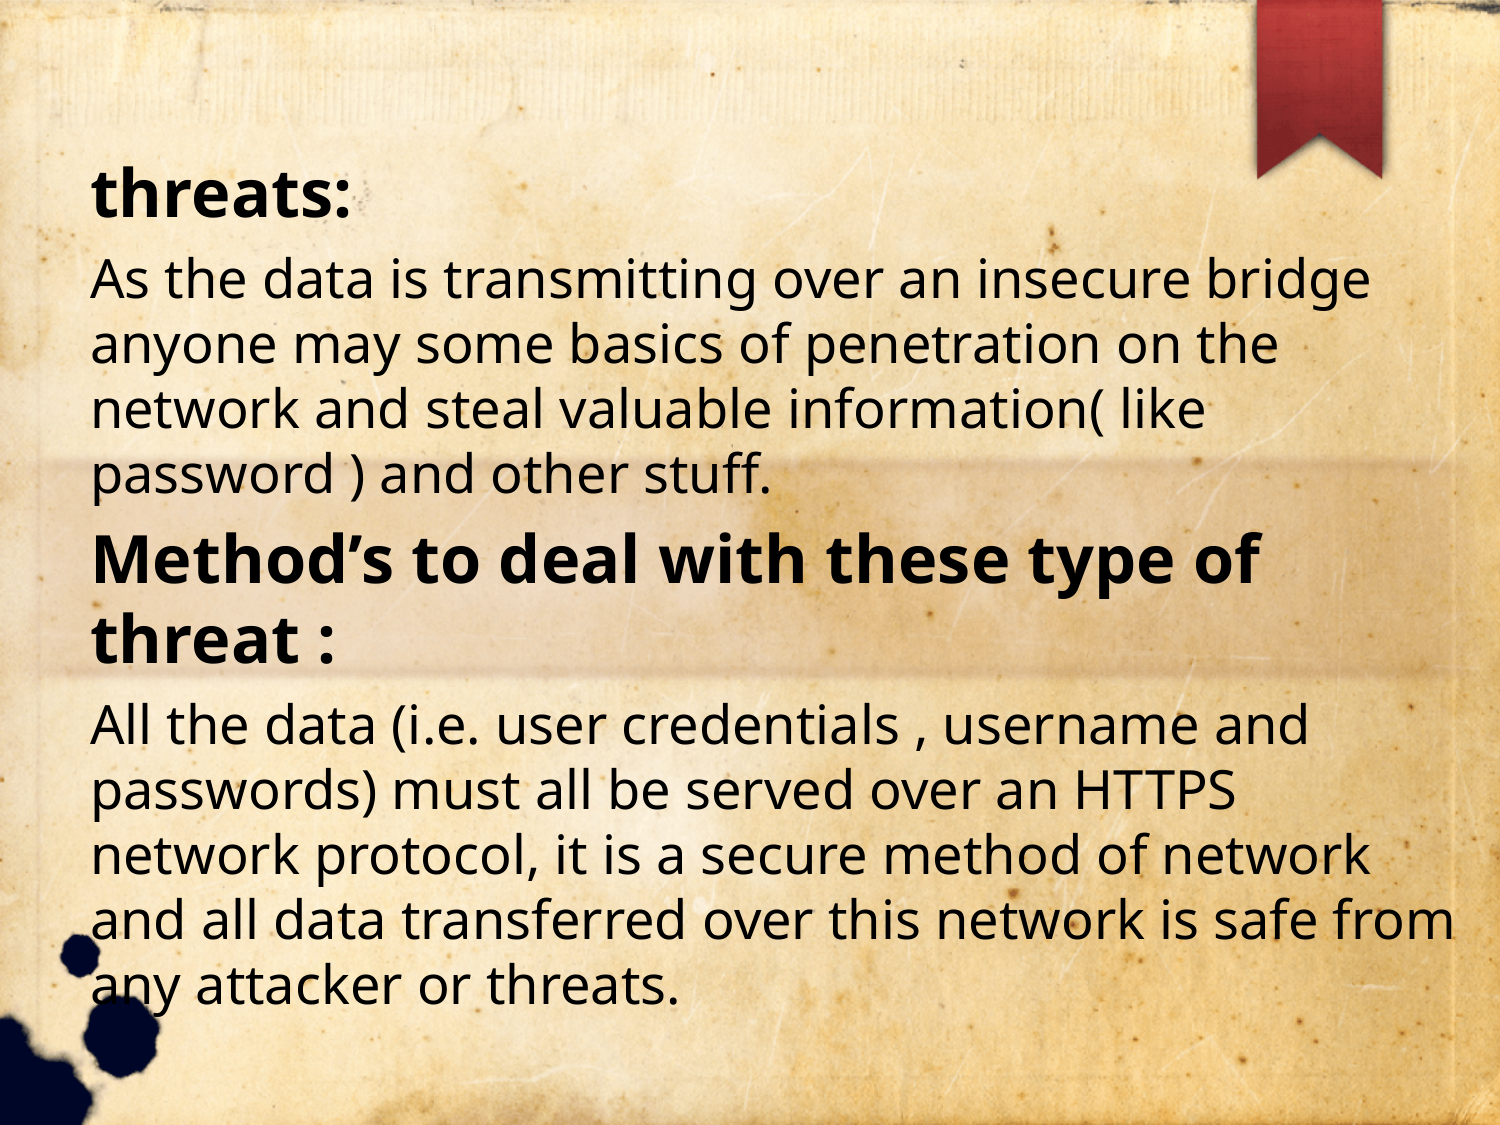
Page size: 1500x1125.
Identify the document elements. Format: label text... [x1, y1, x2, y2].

list threats: As the data is transmitting over an insecure bridge anyone may some basics of penetration on the network and steal valuable information( like password ) and other stuff. Method’s to deal with these type of threat : All the data (i.e. user credentials , username and passwords) must all be served over an HTTPS network protocol, it is a secure method of network and all data transferred over this network is safe from any attacker or threats. [75, 50, 1475, 1088]
picture [0, 0, 1500, 1125]
